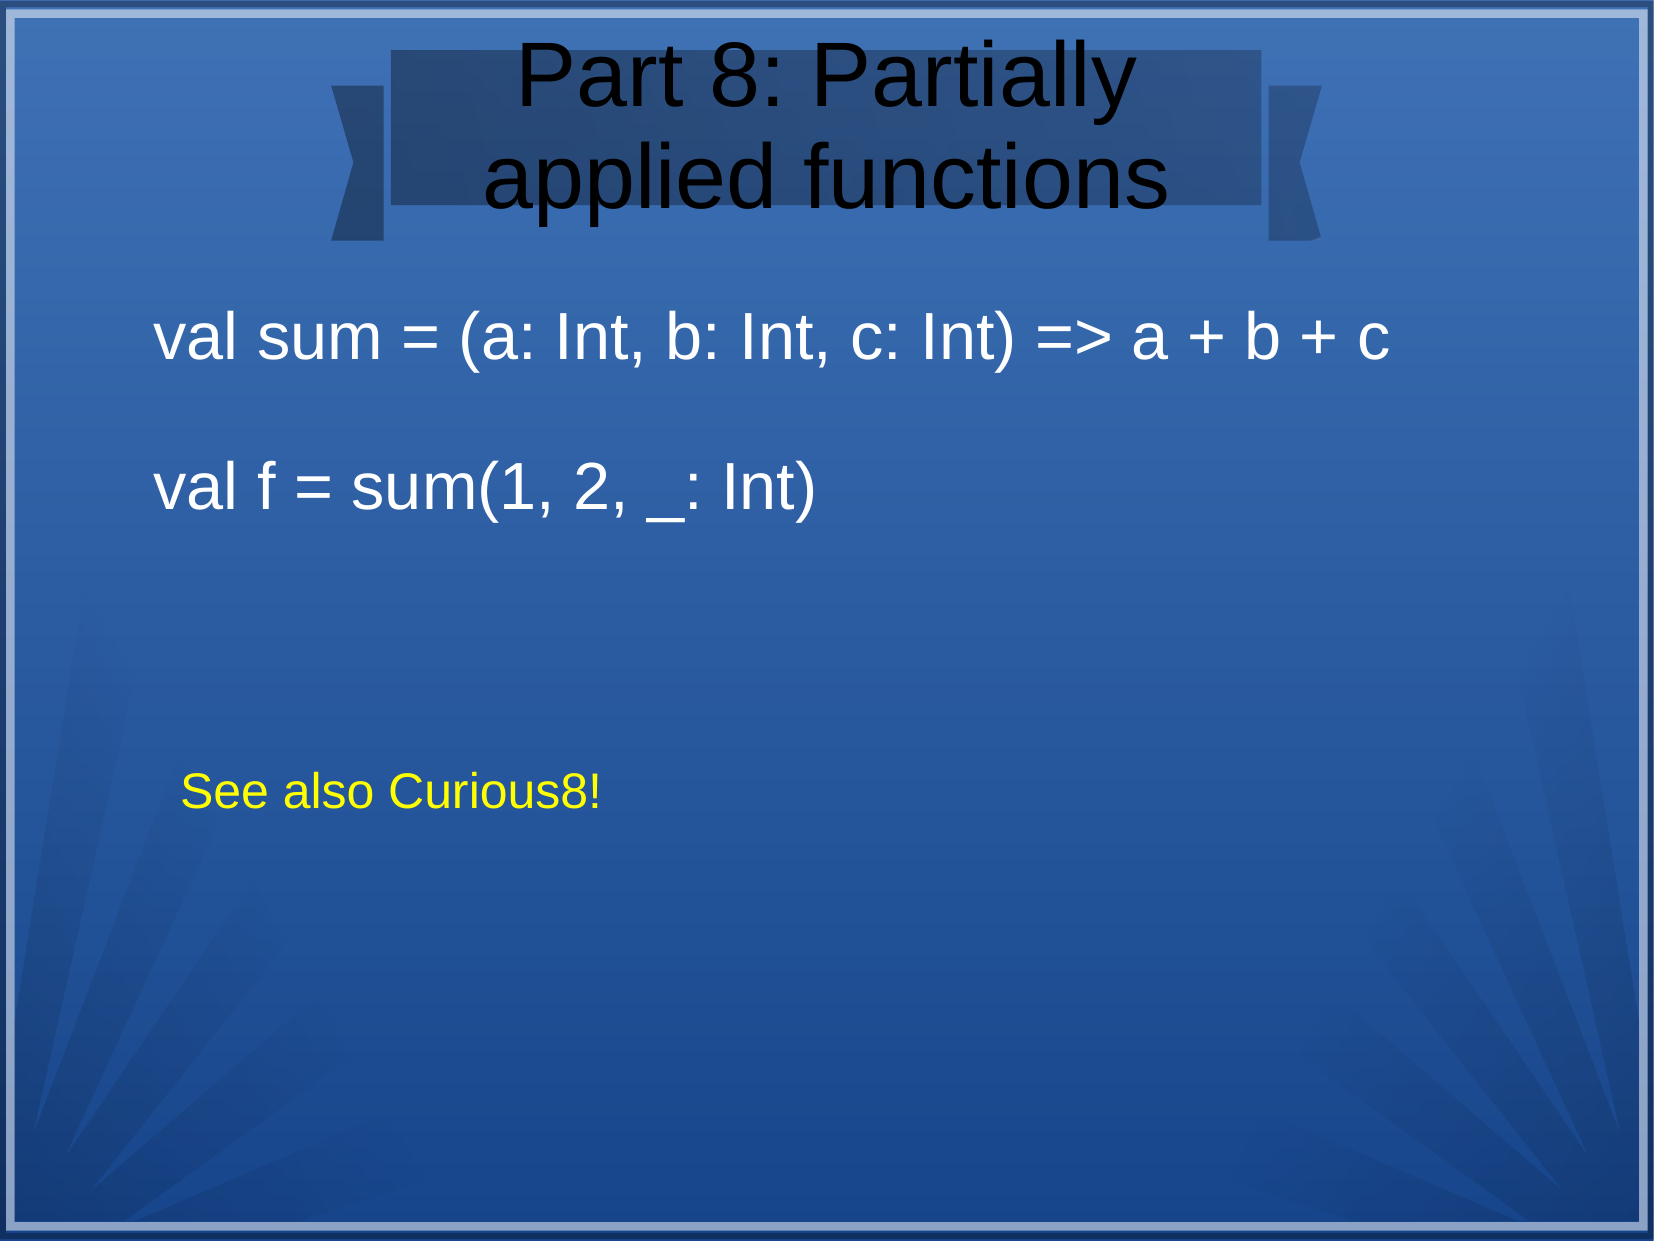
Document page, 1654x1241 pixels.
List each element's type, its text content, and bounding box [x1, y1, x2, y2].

text_box See also Curious8! [165, 755, 1512, 828]
list val sum = (a: Int, b: Int, c: Int) => a + b + c val f = sum(1, 2, _: Int) [82, 299, 1571, 1241]
title Part 8: Partially applied functions [389, 23, 1264, 229]
